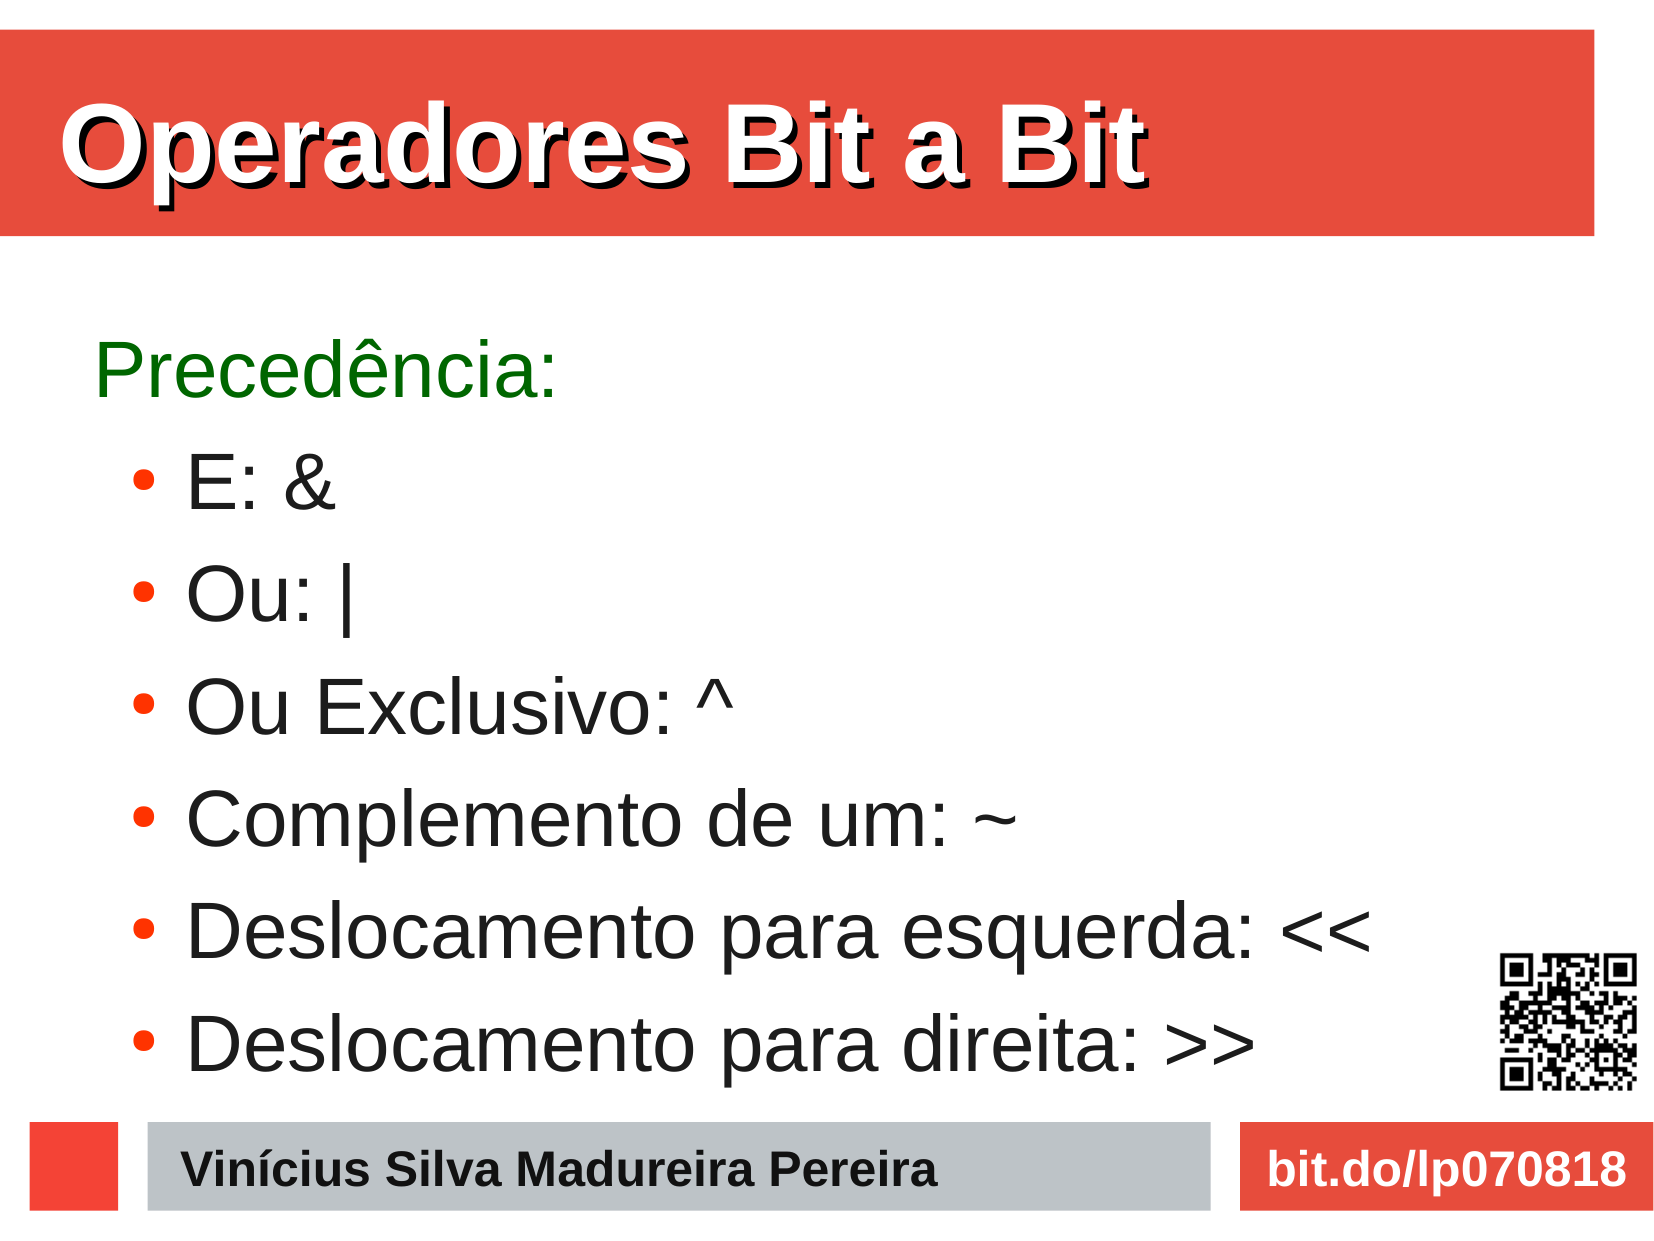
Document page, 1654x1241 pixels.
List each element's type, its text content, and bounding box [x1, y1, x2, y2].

picture [1491, 944, 1648, 1102]
text_box bit.do/lp070818 [1228, 1133, 1654, 1205]
text_box Vinícius Silva Madureira Pereira [165, 1133, 1170, 1205]
title Operadores Bit a Bit [59, 59, 1595, 207]
list Precedência: E: & Ou: | Ou Exclusivo: ^ Complemento de um: ~ Deslocamento para esquerda: << Deslocamento para direita: >> [59, 324, 1565, 1093]
